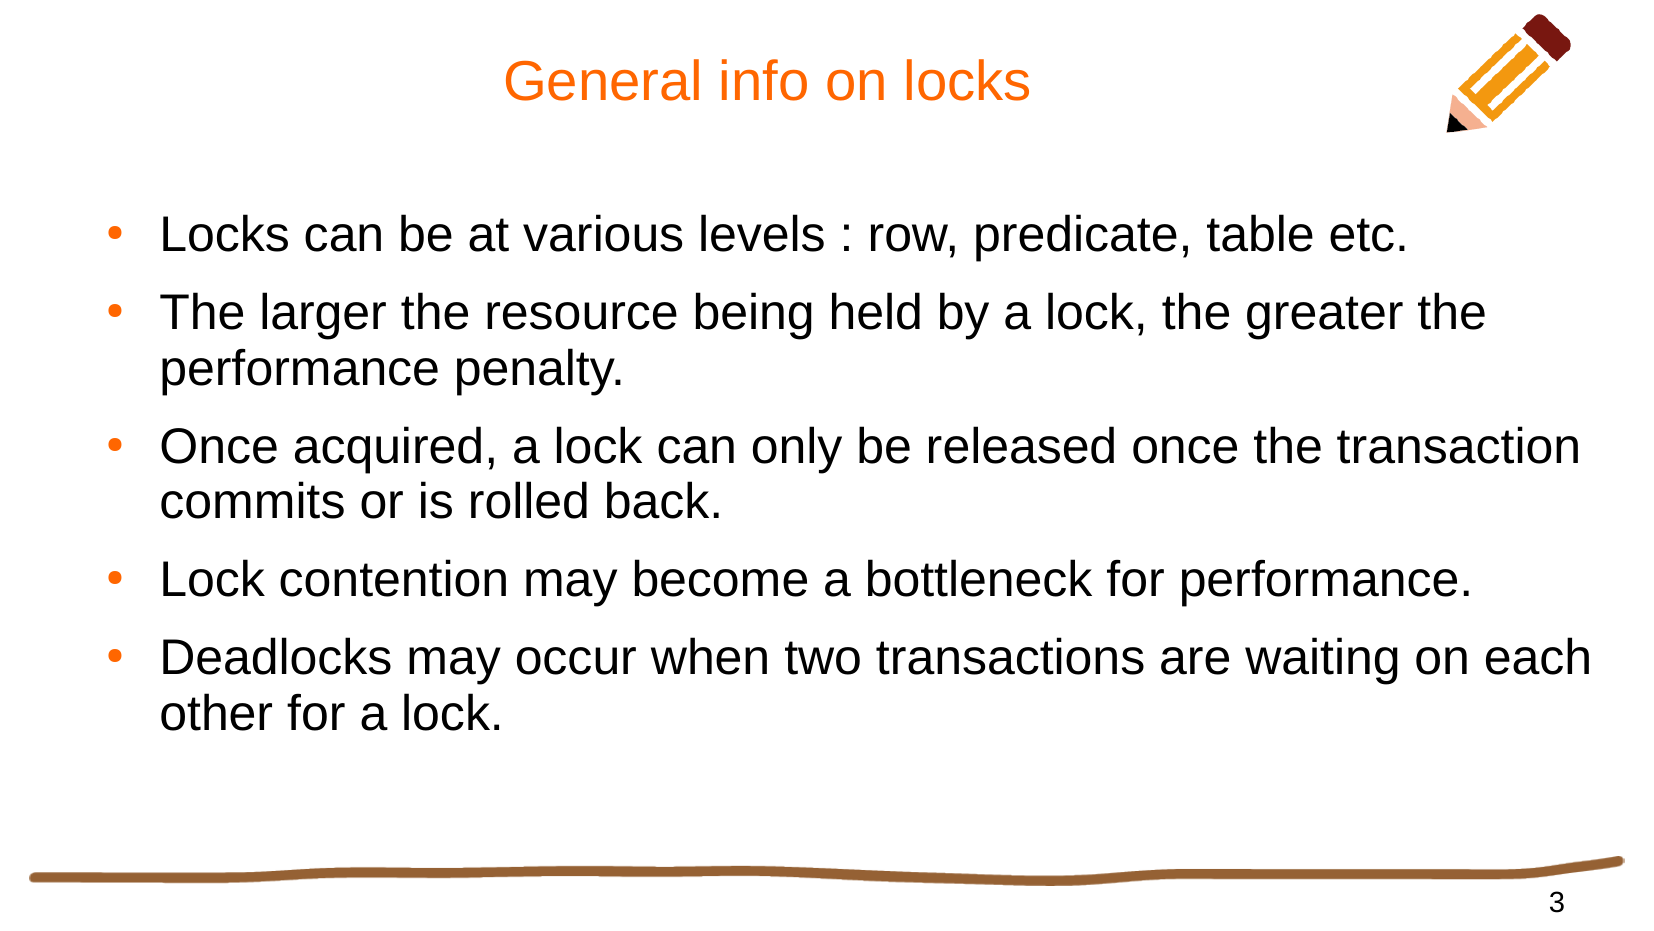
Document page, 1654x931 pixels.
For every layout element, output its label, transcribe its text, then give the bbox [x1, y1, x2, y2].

title General info on locks [88, 29, 1447, 133]
list Locks can be at various levels : row, predicate, table etc. The larger the resource being held by a lock, the greater the performance penalty. Once acquired, a lock can only be released once the transaction commits or is rolled back. Lock contention may become a bottleneck for performance. Deadlocks may occur when two transactions are waiting on each other for a lock. [88, 206, 1595, 857]
picture [1446, 14, 1571, 133]
picture [29, 856, 1625, 886]
